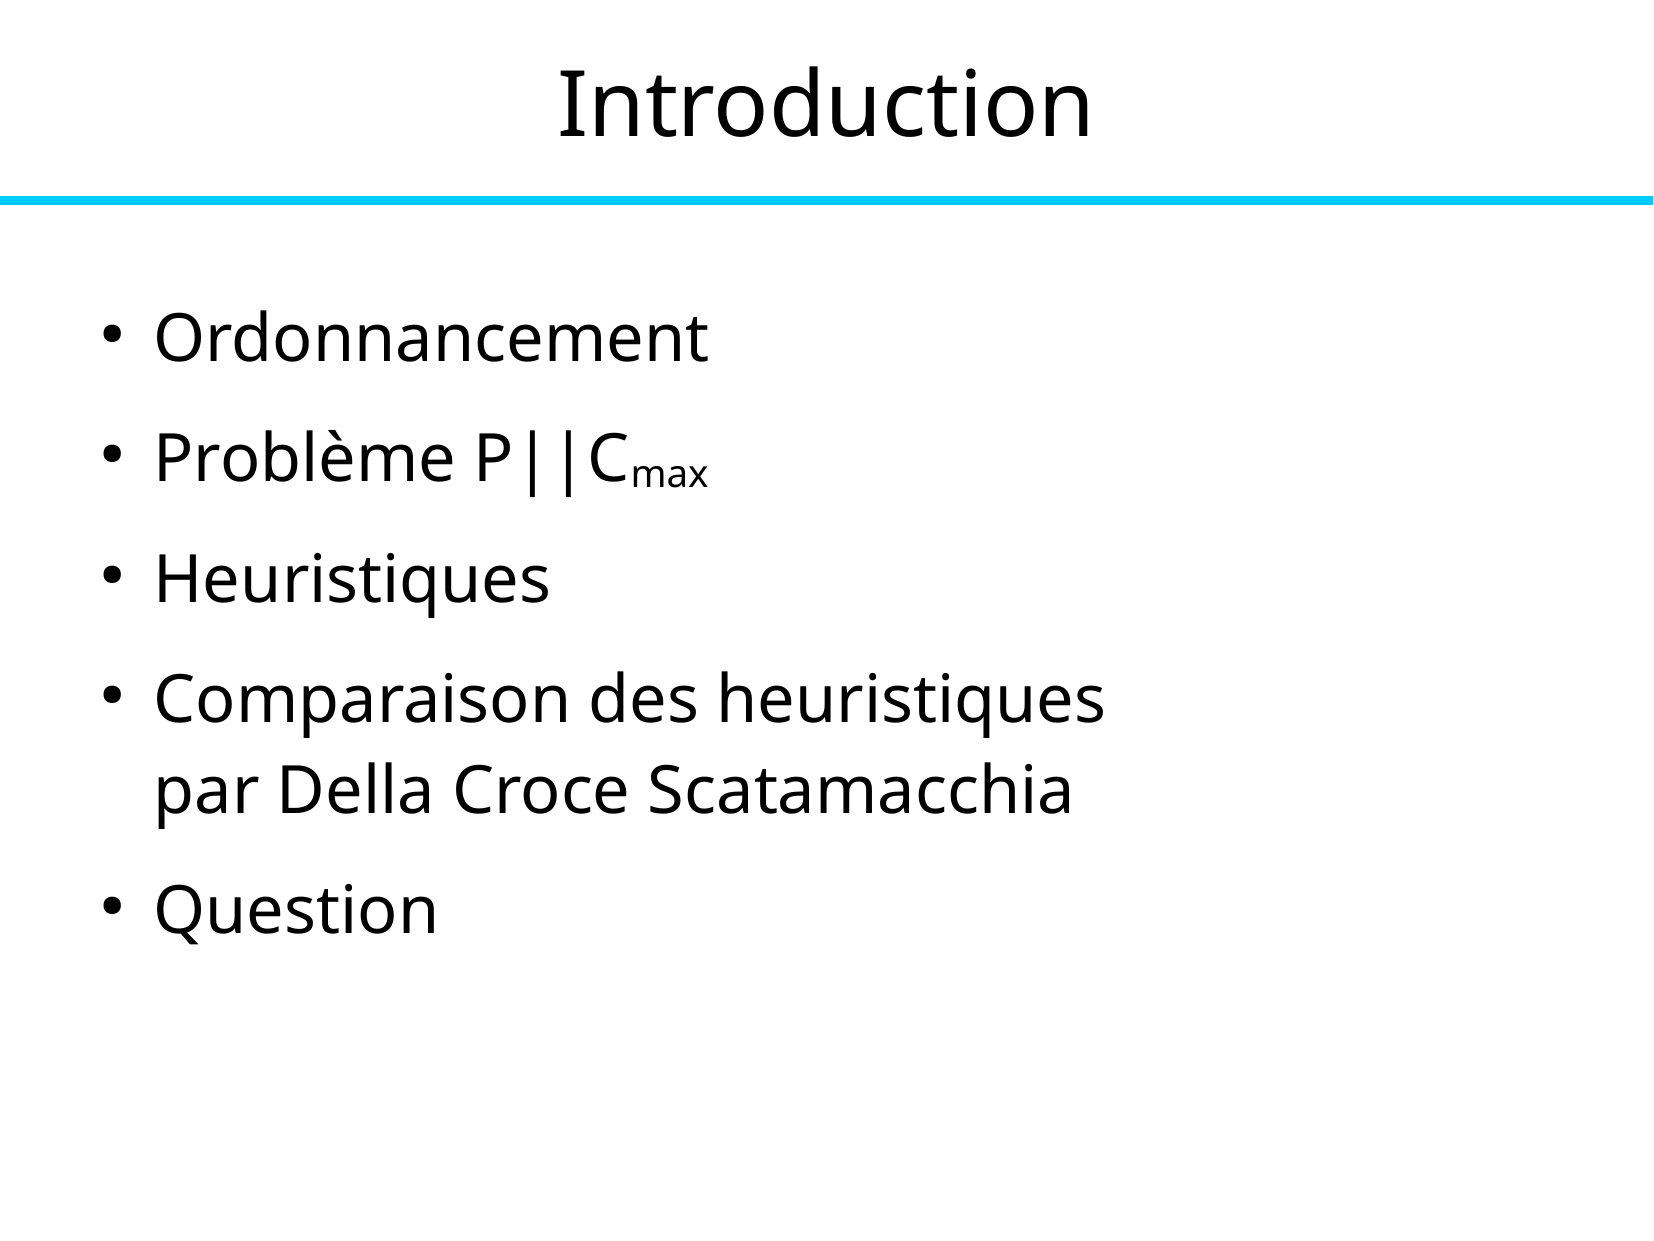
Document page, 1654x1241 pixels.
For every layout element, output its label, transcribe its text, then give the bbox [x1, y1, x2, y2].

title Introduction [82, 31, 1571, 172]
list Ordonnancement Problème P||Cmax Heuristiques Comparaison des heuristiques par Della Croce Scatamacchia Question [82, 290, 1571, 1010]
